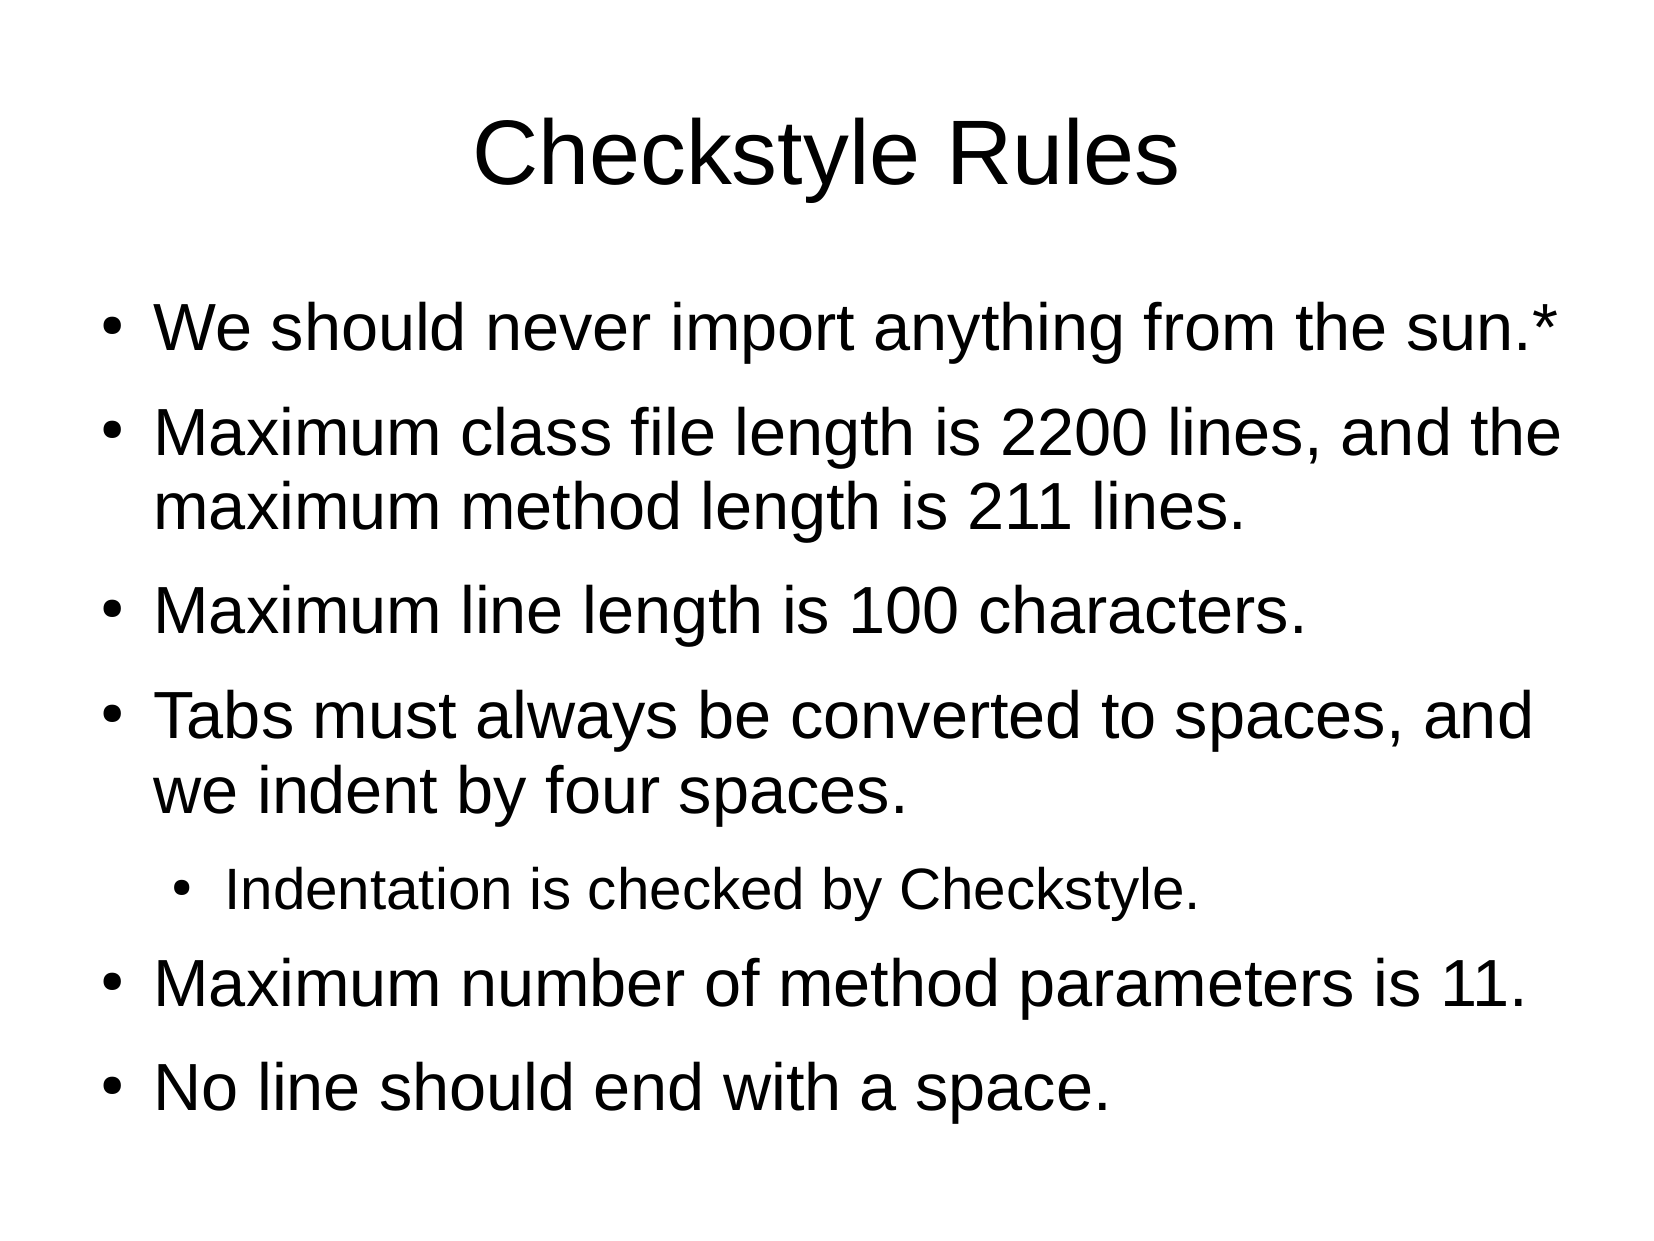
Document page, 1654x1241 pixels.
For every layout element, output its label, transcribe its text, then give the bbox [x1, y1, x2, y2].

title Checkstyle Rules [82, 56, 1571, 250]
list We should never import anything from the sun.* Maximum class file length is 2200 lines, and the maximum method length is 211 lines. Maximum line length is 100 characters. Tabs must always be converted to spaces, and we indent by four spaces. Indentation is checked by Checkstyle. Maximum number of method parameters is 11. No line should end with a space. [82, 290, 1571, 1182]
